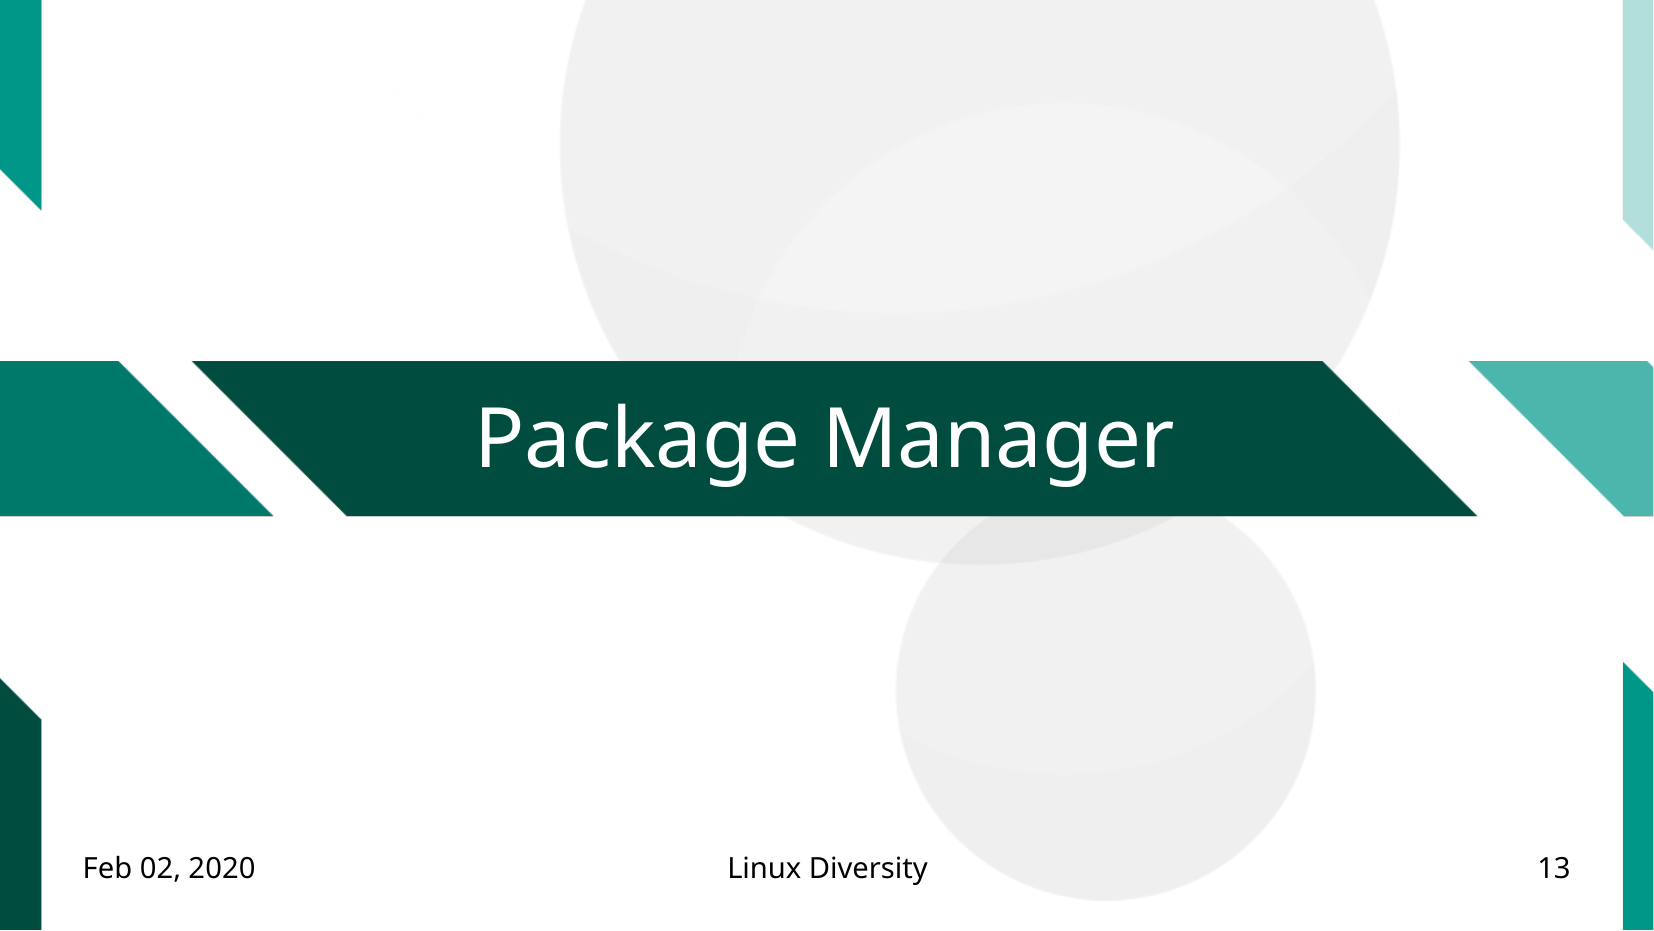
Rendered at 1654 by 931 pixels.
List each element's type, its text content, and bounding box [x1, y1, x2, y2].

title Package Manager [82, 360, 1568, 511]
picture [0, 0, 1654, 930]
